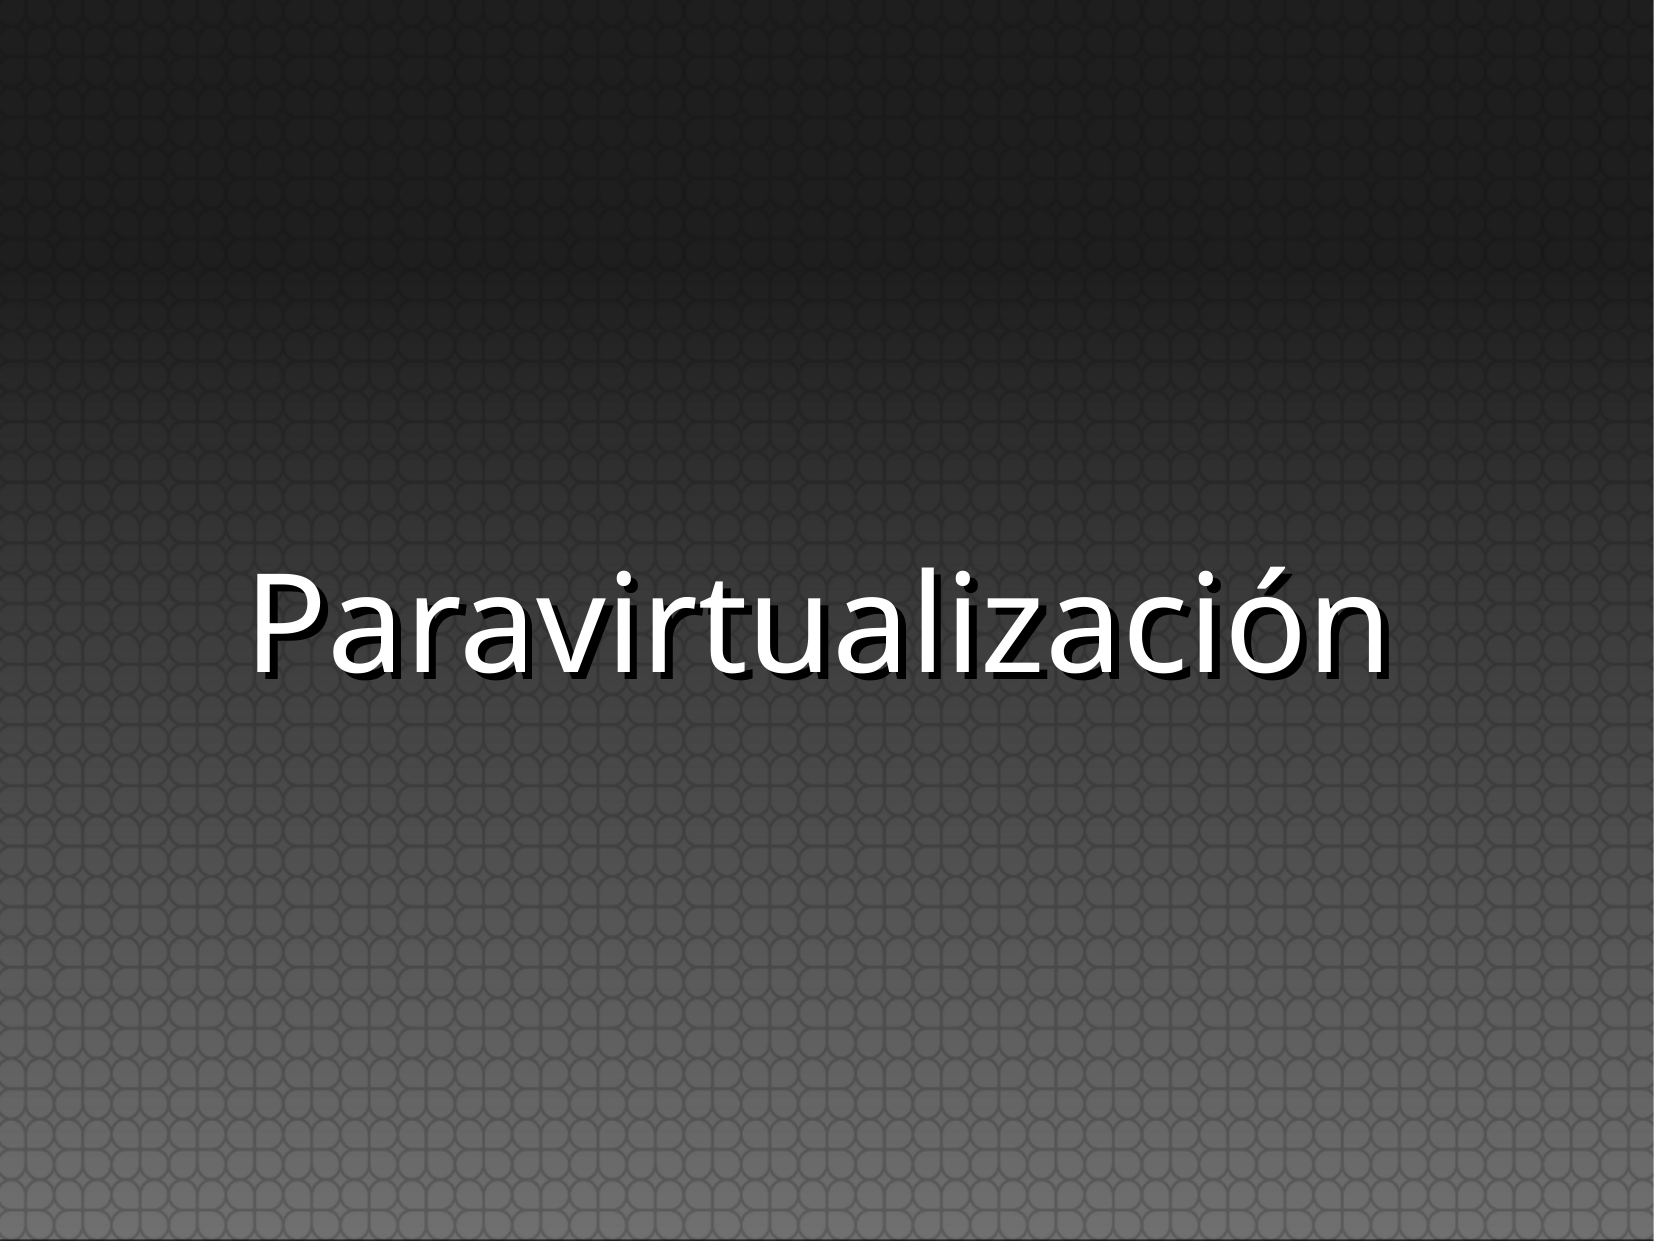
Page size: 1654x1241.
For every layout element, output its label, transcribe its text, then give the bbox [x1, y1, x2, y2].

picture [0, 0, 1654, 1241]
title Paravirtualización [75, 525, 1564, 713]
